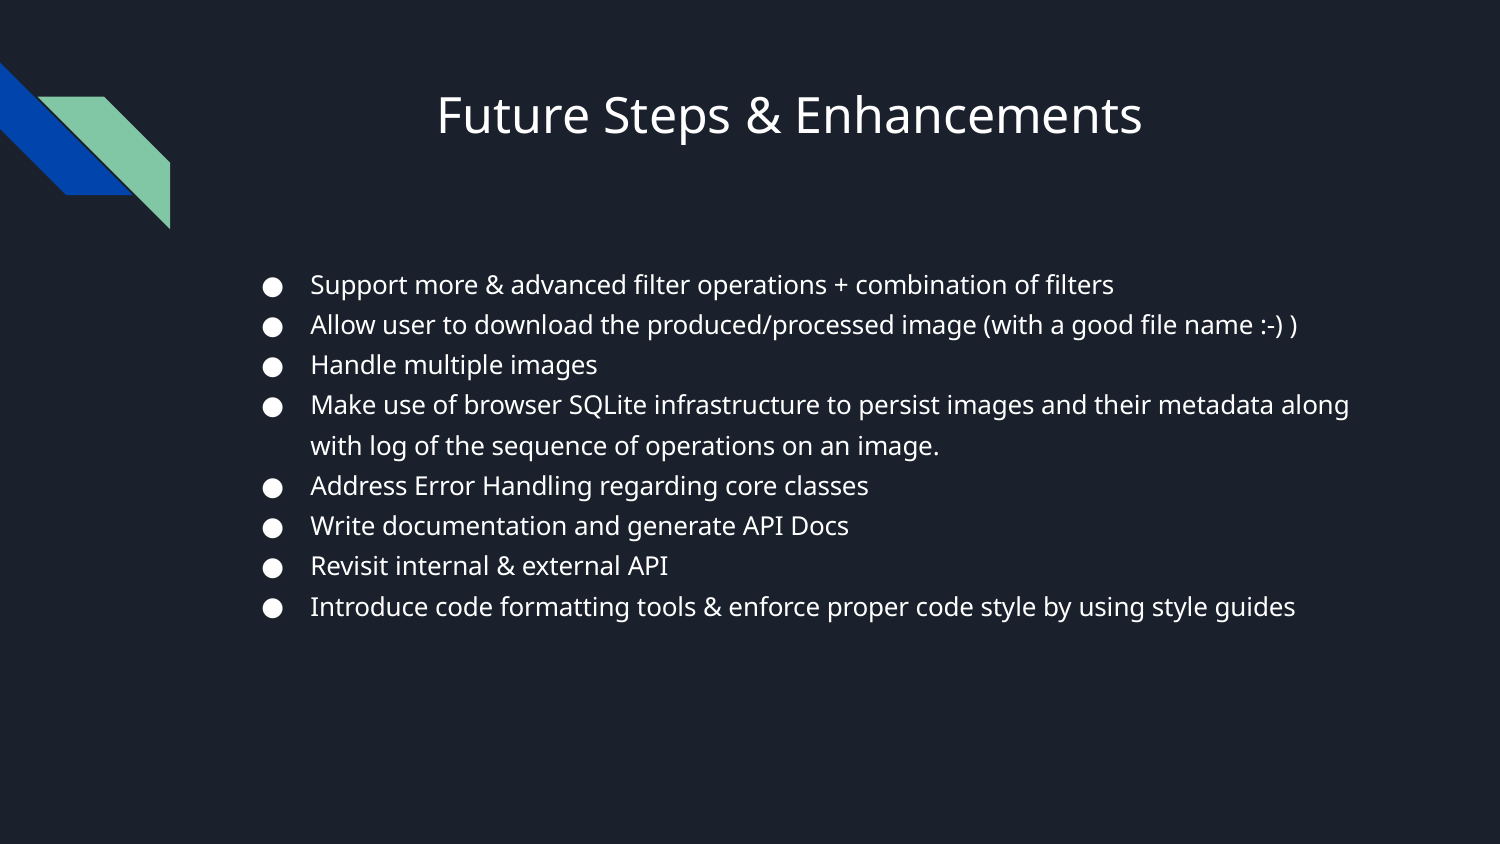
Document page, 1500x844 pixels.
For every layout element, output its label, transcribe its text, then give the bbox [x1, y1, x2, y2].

title Future Steps & Enhancements [212, 64, 1368, 215]
list Support more & advanced filter operations + combination of filters Allow user to download the produced/processed image (with a good file name :-) ) Handle multiple images Make use of browser SQLite infrastructure to persist images and their metadata along with log of the sequence of operations on an image. Address Error Handling regarding core classes Write documentation and generate API Docs Revisit internal & external API Introduce code formatting tools & enforce proper code style by using style guides [223, 246, 1379, 641]
